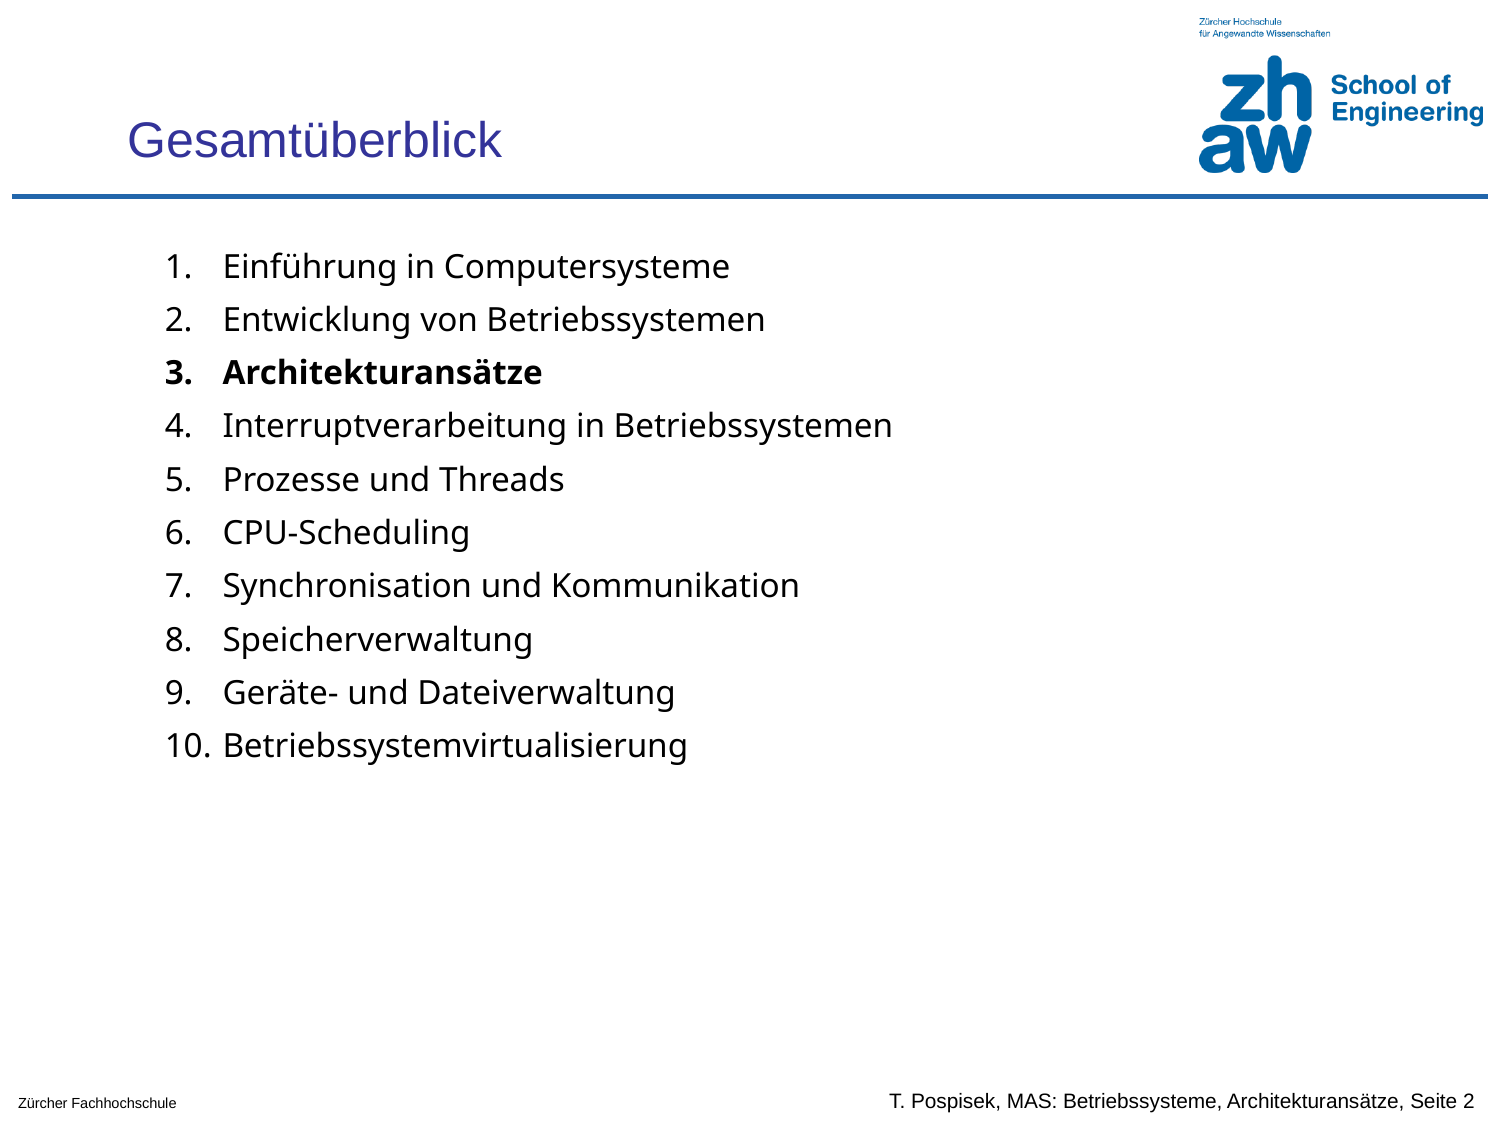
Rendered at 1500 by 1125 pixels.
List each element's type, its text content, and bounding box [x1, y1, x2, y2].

picture [1199, 18, 1483, 173]
text_box Einführung in Computersysteme Entwicklung von Betriebssystemen Architekturansätze Interruptverarbeitung in Betriebssystemen Prozesse und Threads CPU-Scheduling Synchronisation und Kommunikation Speicherverwaltung Geräte- und Dateiverwaltung Betriebssystemvirtualisierung [149, 237, 1363, 1013]
title Gesamtüberblick [112, 50, 1391, 175]
